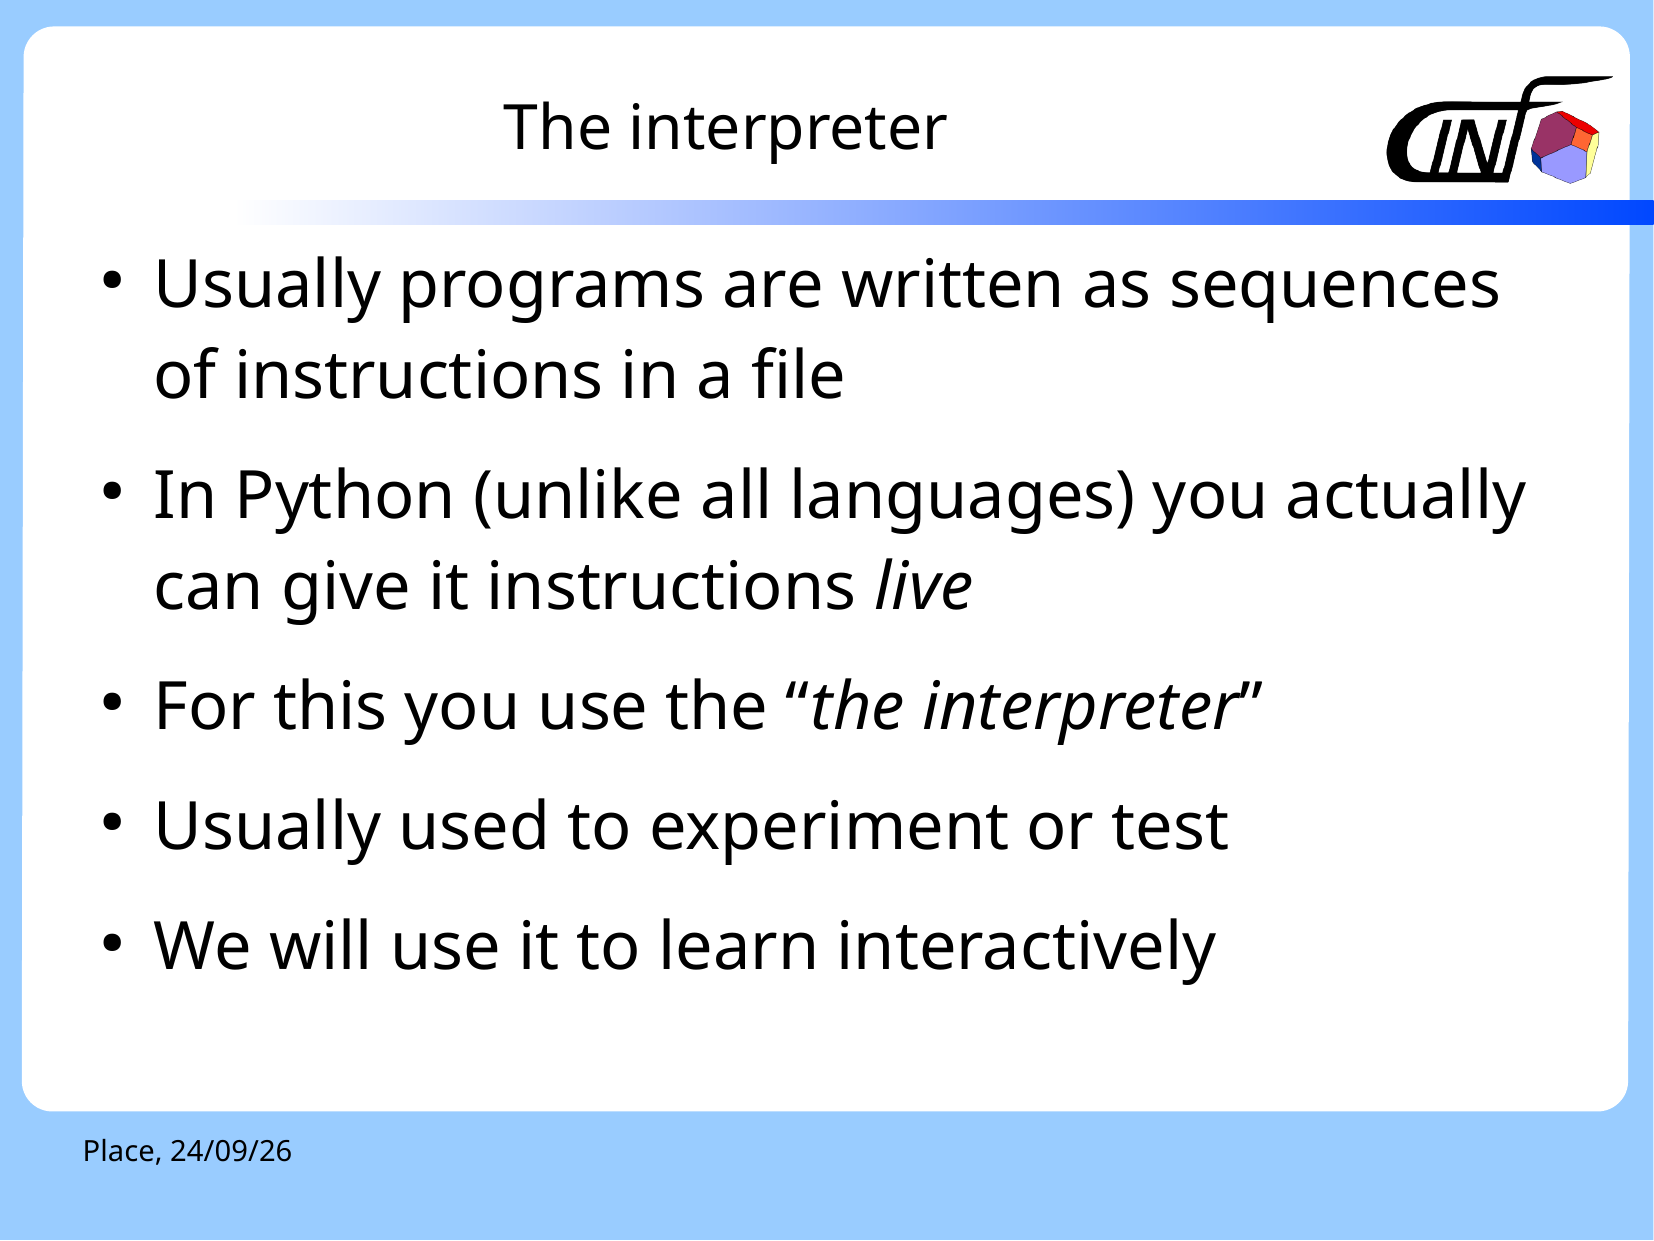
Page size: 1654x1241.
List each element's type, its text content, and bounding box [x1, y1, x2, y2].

title The interpreter [82, 49, 1371, 201]
picture [1386, 76, 1613, 184]
list Usually programs are written as sequences of instructions in a file In Python (unlike all languages) you actually can give it instructions live For this you use the “the interpreter” Usually used to experiment or test We will use it to learn interactively [82, 236, 1571, 1055]
table_header B [956, 201, 961, 224]
